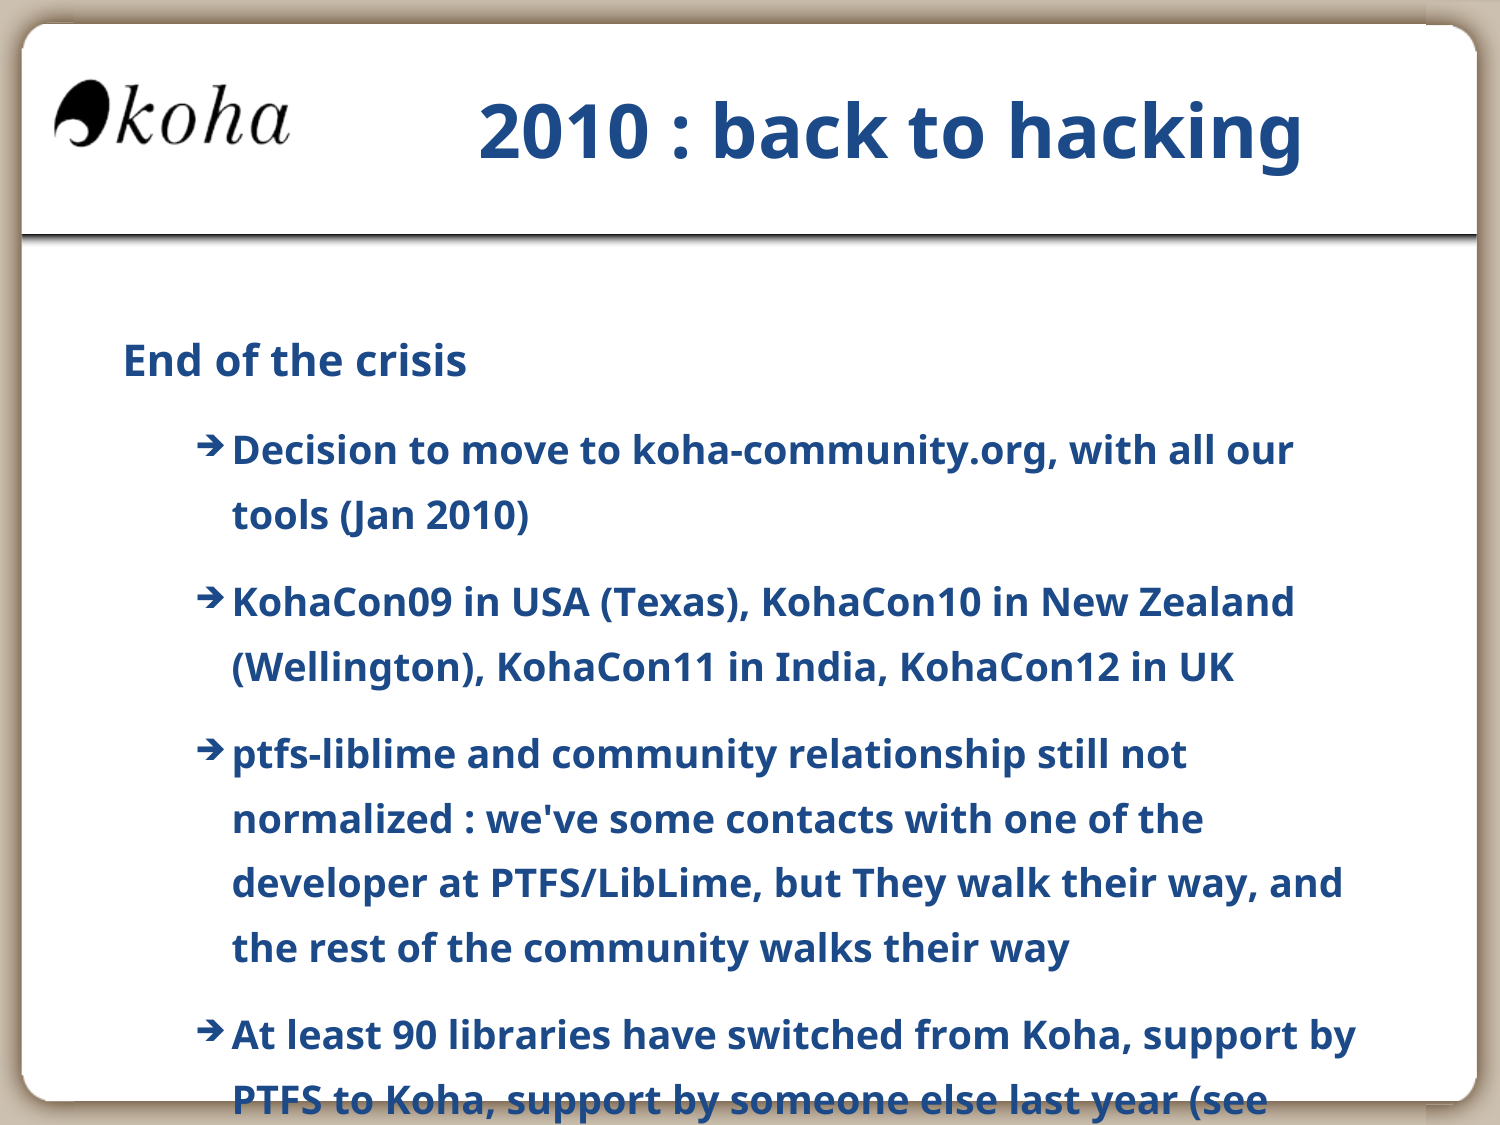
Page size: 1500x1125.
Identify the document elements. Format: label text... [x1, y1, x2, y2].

picture [418, 1101, 427, 1110]
picture [561, 1101, 569, 1110]
title 2010 : back to hacking [315, 0, 1463, 260]
picture [681, 1101, 689, 1110]
picture [0, 0, 1500, 1125]
picture [357, 1101, 366, 1110]
picture [535, 1101, 543, 1110]
picture [610, 1101, 619, 1110]
picture [469, 1104, 476, 1110]
picture [1028, 1104, 1035, 1110]
list End of the crisis Decision to move to koha-community.org, with all our tools (Jan 2010) KohaCon09 in USA (Texas), KohaCon10 in New Zealand (Wellington), KohaCon11 in India, KohaCon12 in UK ptfs-liblime and community relationship still not normalized : we've some contacts with one of the developer at PTFS/LibLime, but They walk their way, and the rest of the community walks their way At least 90 libraries have switched from Koha, support by PTFS to Koha, support by someone else last year (see http://www.librarytechnology.org/libwebcats/) [118, 317, 1382, 1065]
picture [757, 1101, 766, 1110]
picture [586, 1101, 594, 1110]
picture [844, 1101, 853, 1110]
picture [1144, 1104, 1151, 1110]
